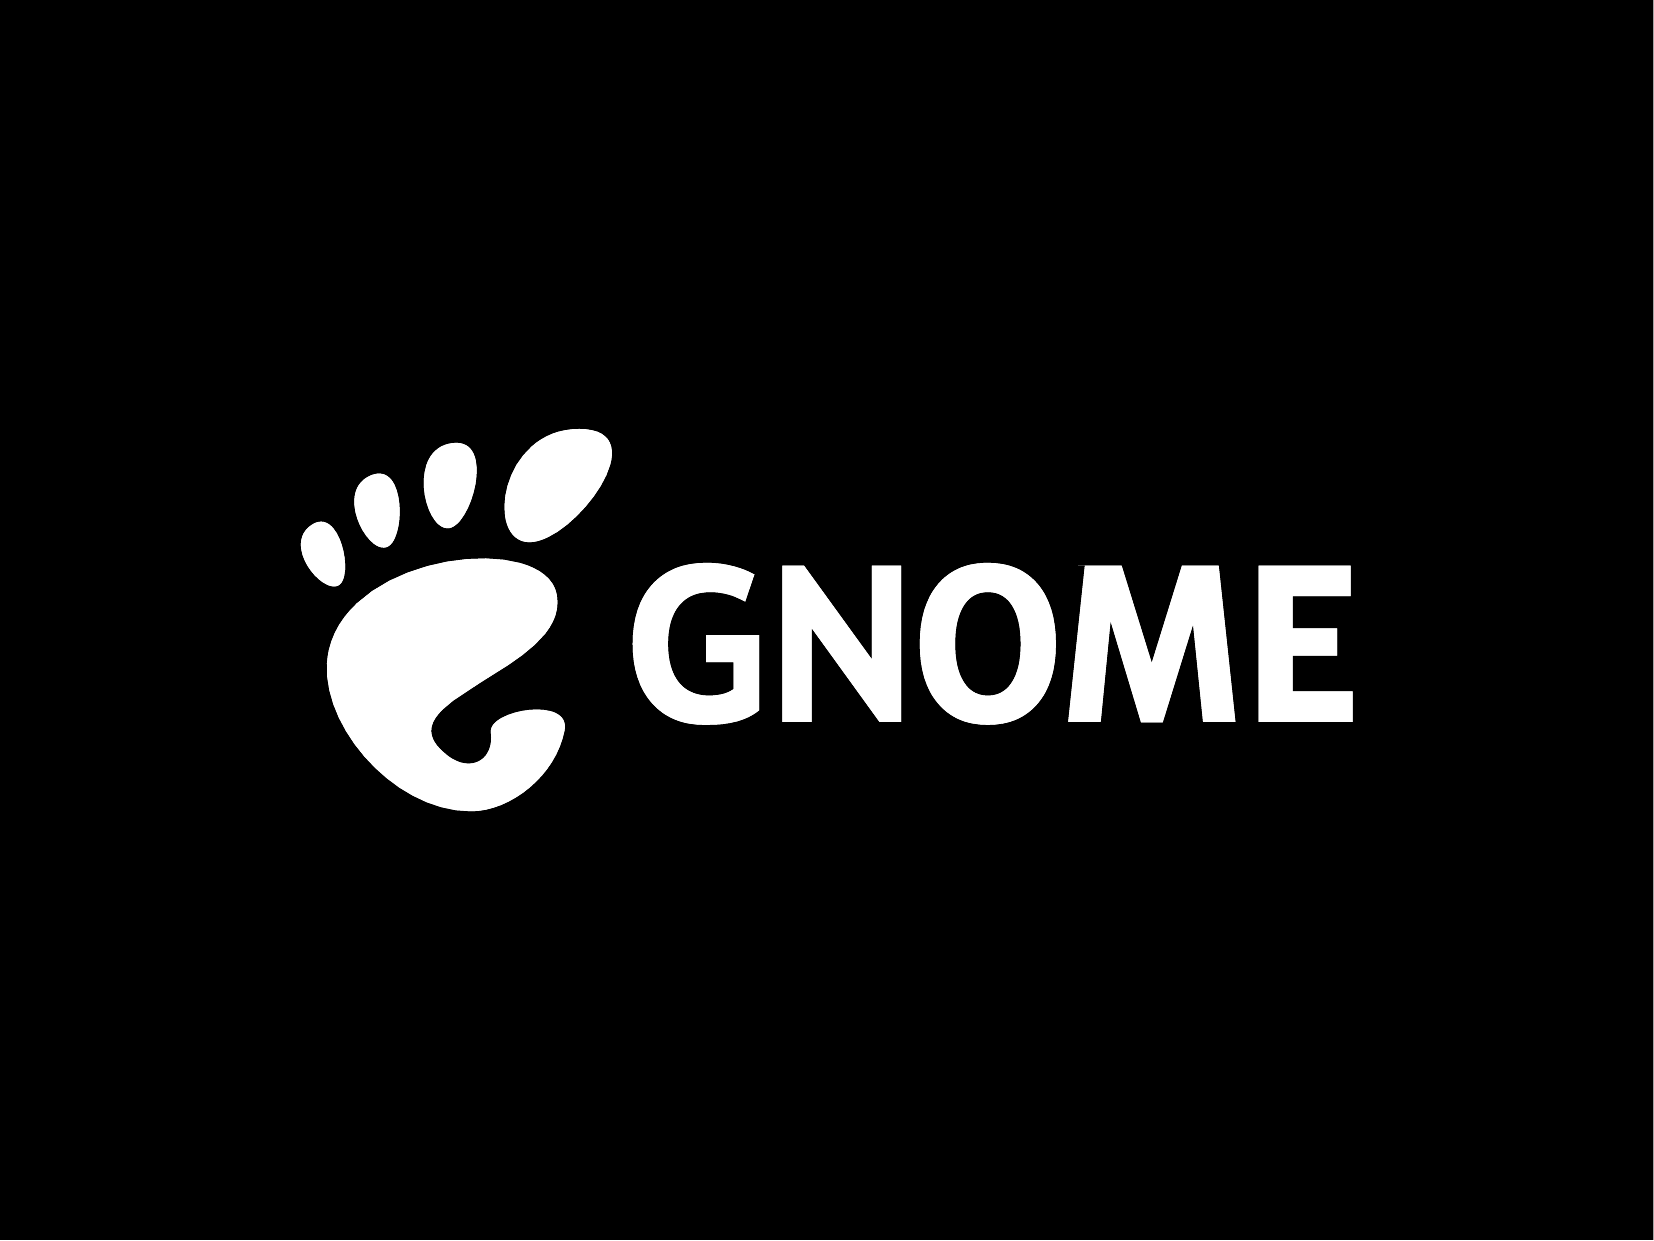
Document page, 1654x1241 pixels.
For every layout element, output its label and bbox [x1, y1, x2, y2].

text_box [632, 562, 760, 725]
text_box [423, 442, 477, 529]
text_box [326, 558, 565, 812]
text_box [1258, 565, 1353, 722]
text_box [919, 562, 1056, 725]
text_box [782, 565, 902, 722]
text_box [1068, 565, 1236, 723]
text_box [504, 428, 612, 543]
text_box [354, 473, 400, 548]
text_box [300, 521, 346, 587]
